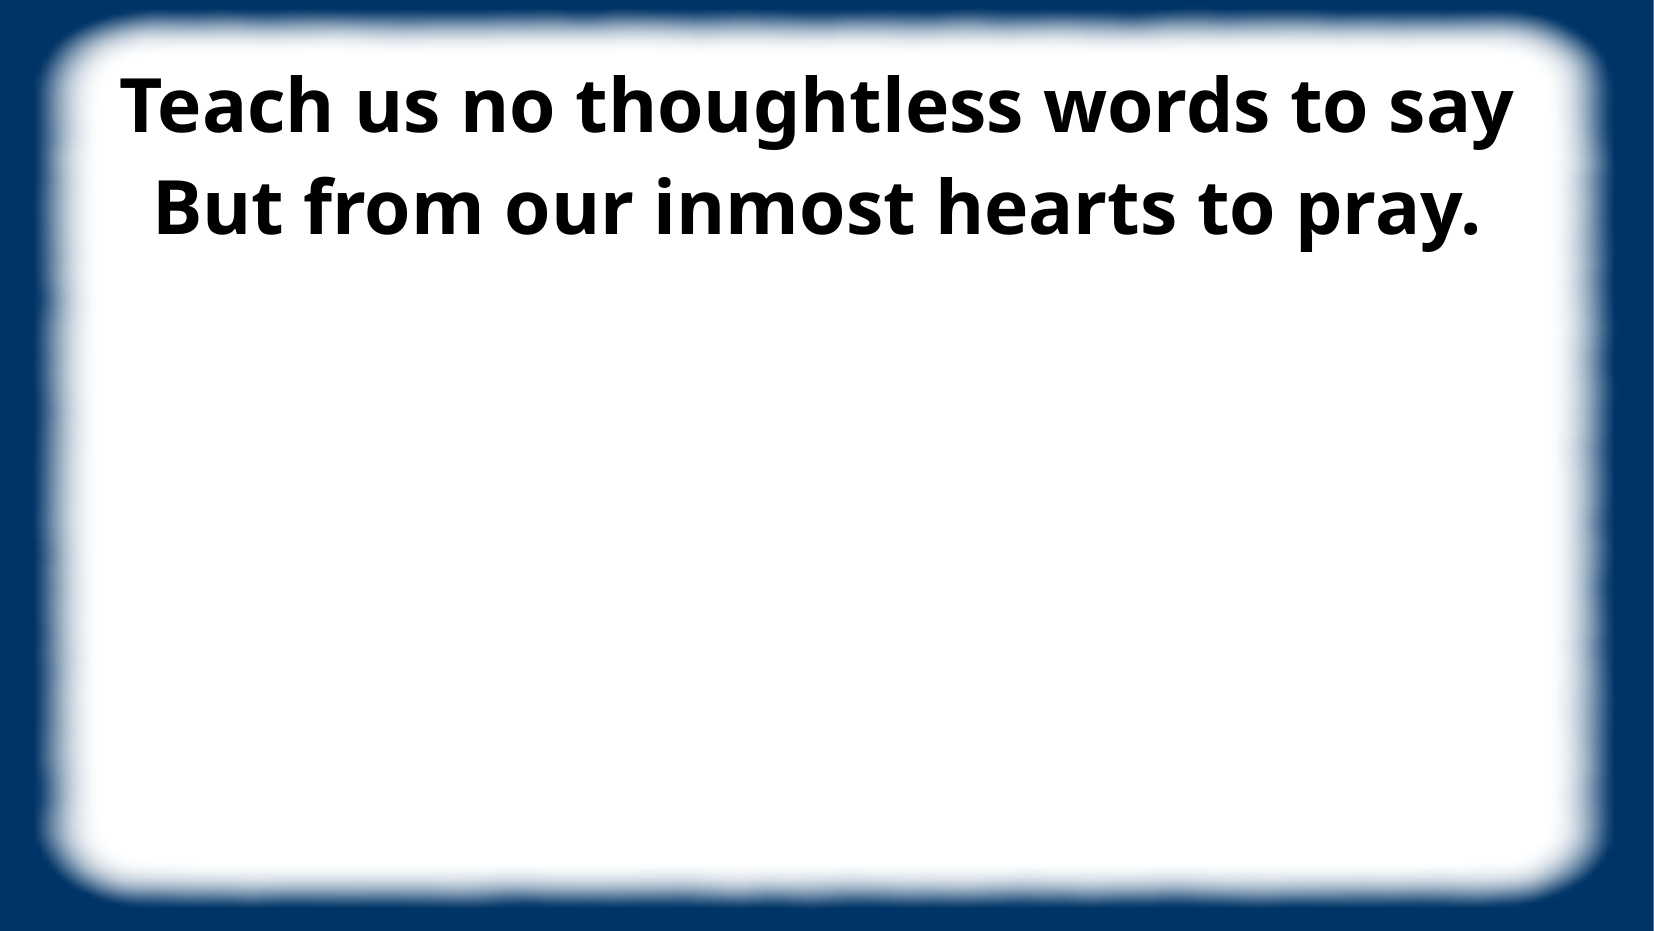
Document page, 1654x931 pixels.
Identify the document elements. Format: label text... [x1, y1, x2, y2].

picture [0, 0, 1654, 931]
text_box Teach us no thoughtless words to say But from our inmost hearts to pray. [75, 45, 1561, 260]
